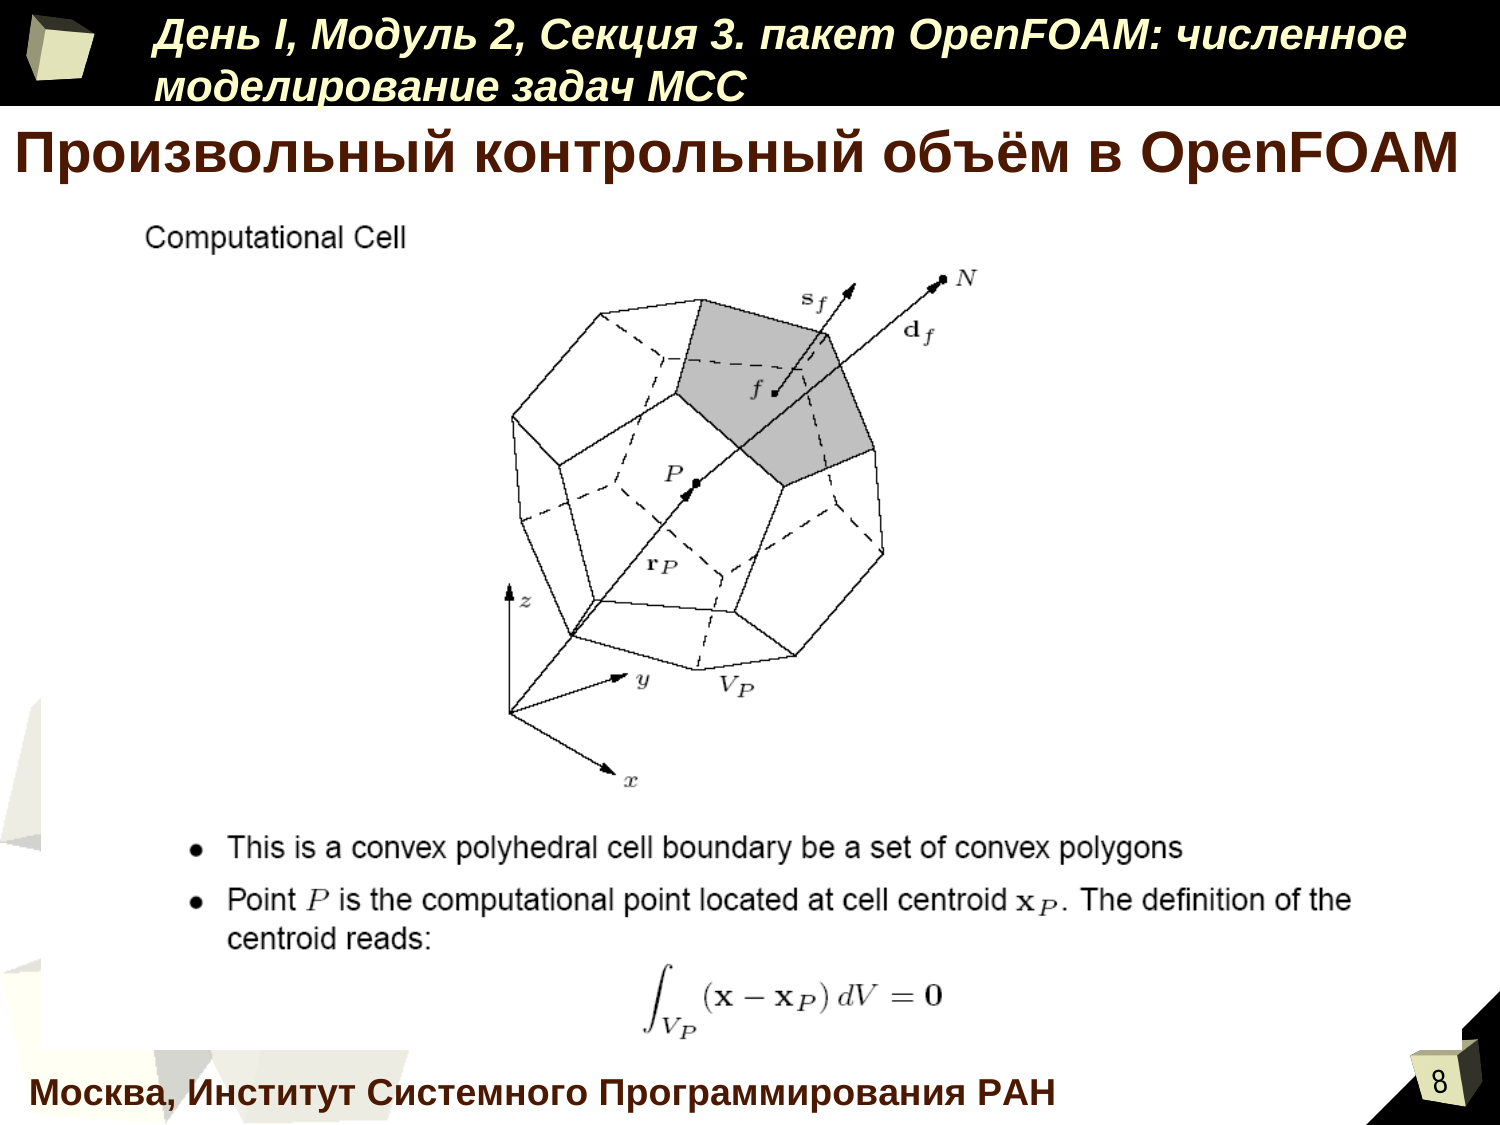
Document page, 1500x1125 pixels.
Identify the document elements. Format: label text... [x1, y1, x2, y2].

picture [423, 1088, 433, 1102]
text_box Произвольный контрольный объём в OpenFOAM [0, 106, 1500, 192]
picture [0, 192, 1462, 1125]
